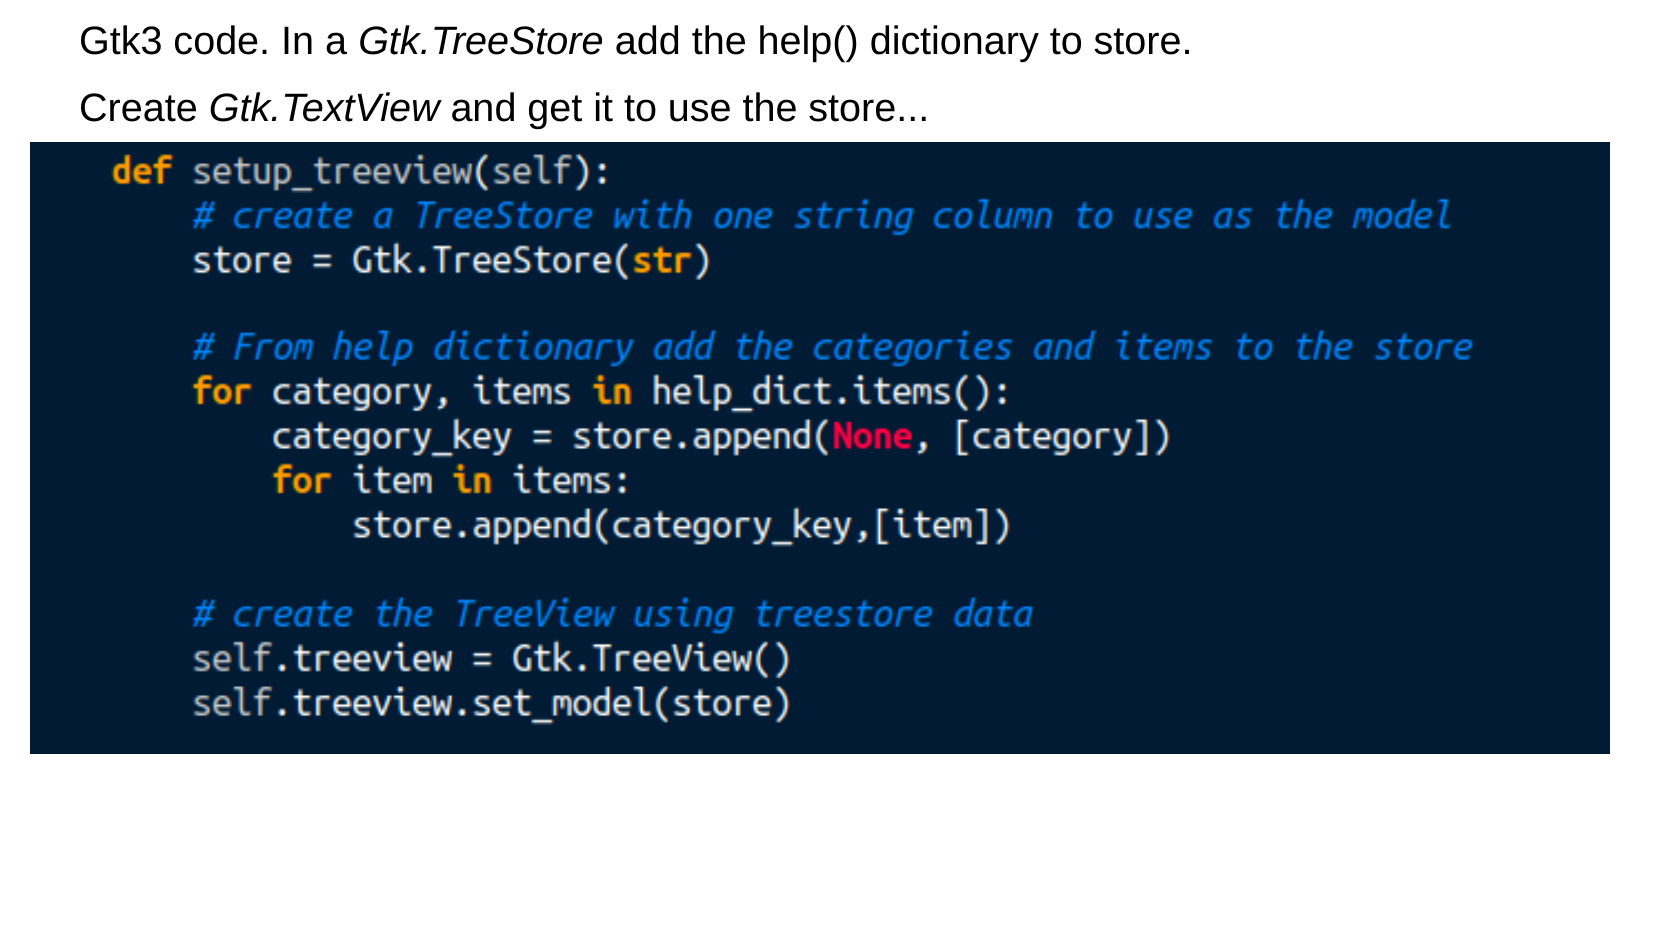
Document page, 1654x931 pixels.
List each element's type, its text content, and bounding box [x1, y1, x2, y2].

picture [30, 142, 1610, 754]
list Gtk3 code. In a Gtk.TreeStore add the help() dictionary to store. Create Gtk.TextView and get it to use the store... [79, 18, 1568, 131]
